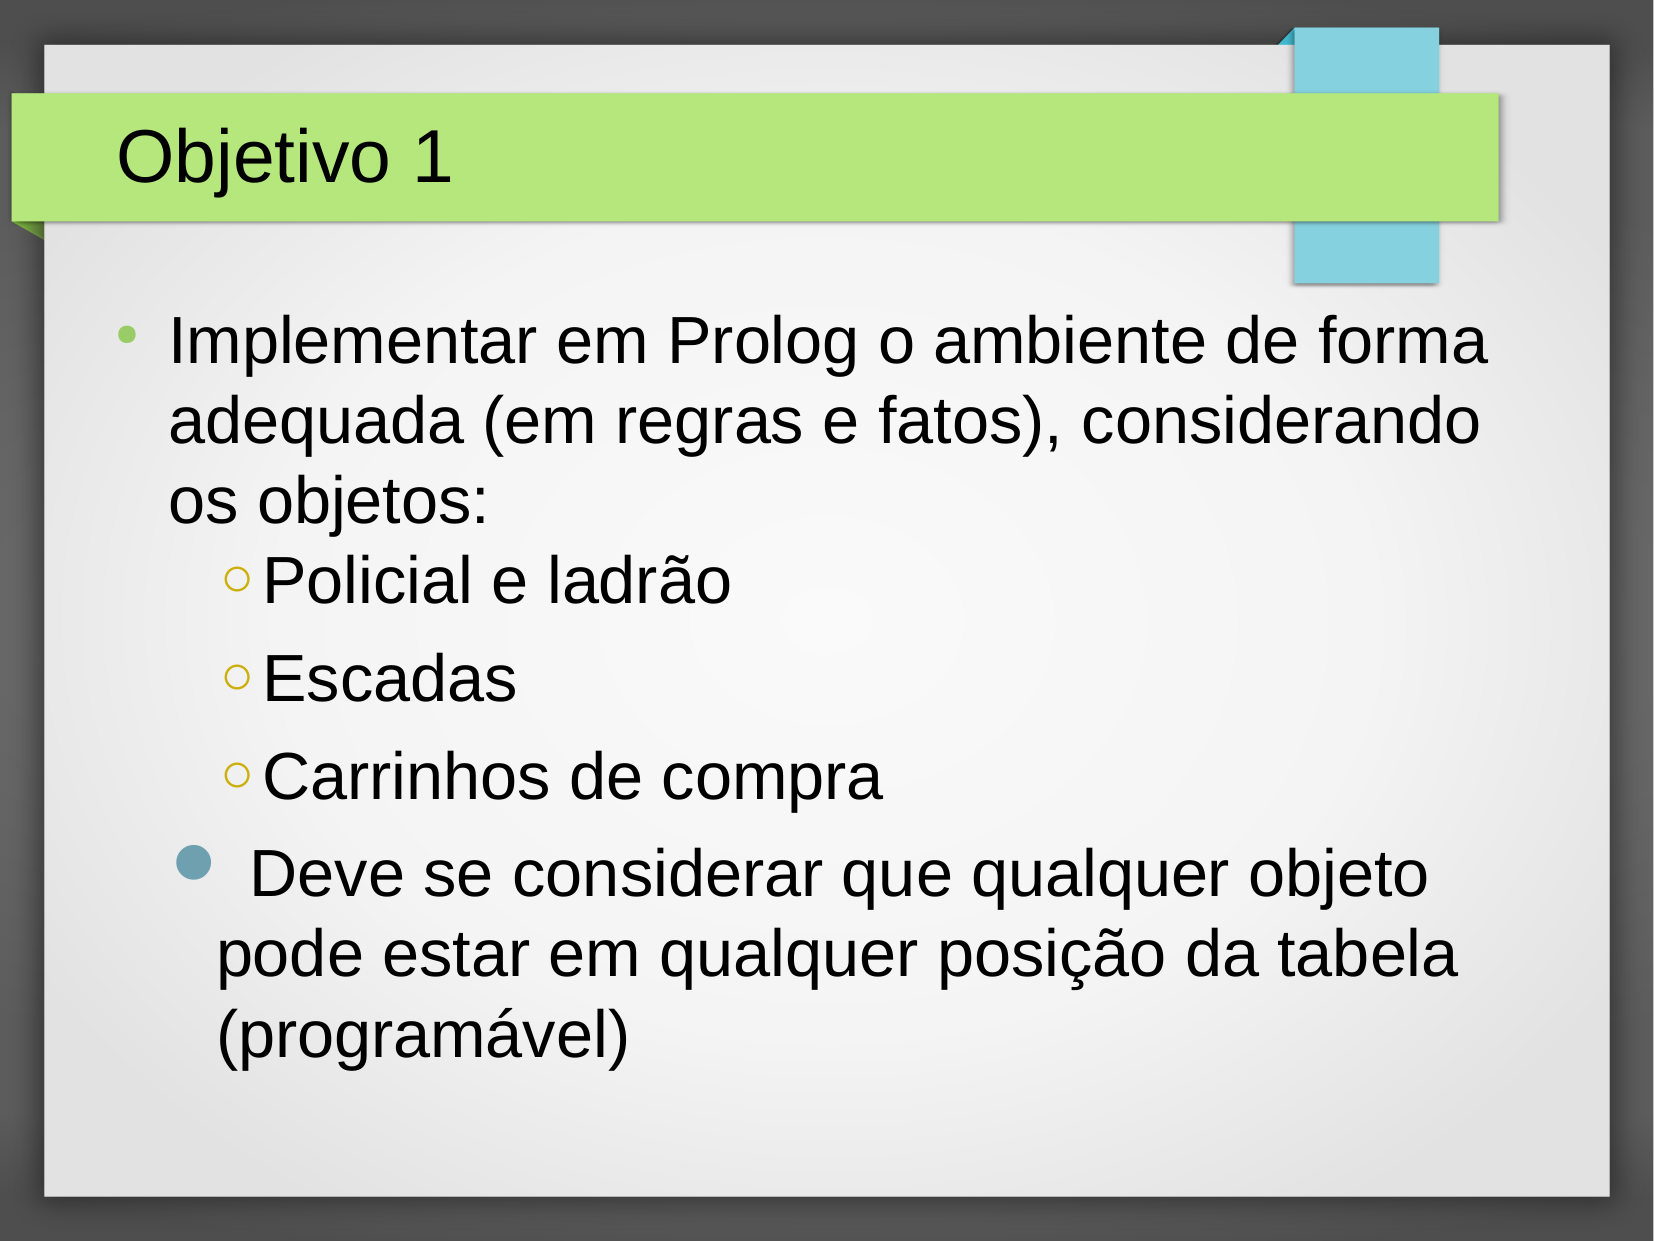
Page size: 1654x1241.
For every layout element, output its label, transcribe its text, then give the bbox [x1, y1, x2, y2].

list Implementar em Prolog o ambiente de forma adequada (em regras e fatos), considerando os objetos: Policial e ladrão Escadas Carrinhos de compra Deve se considerar que qualquer objeto pode estar em qualquer posição da tabela (programável) [82, 289, 1511, 1123]
title Objetivo 1 [82, 49, 1433, 257]
picture [0, 0, 1654, 1241]
